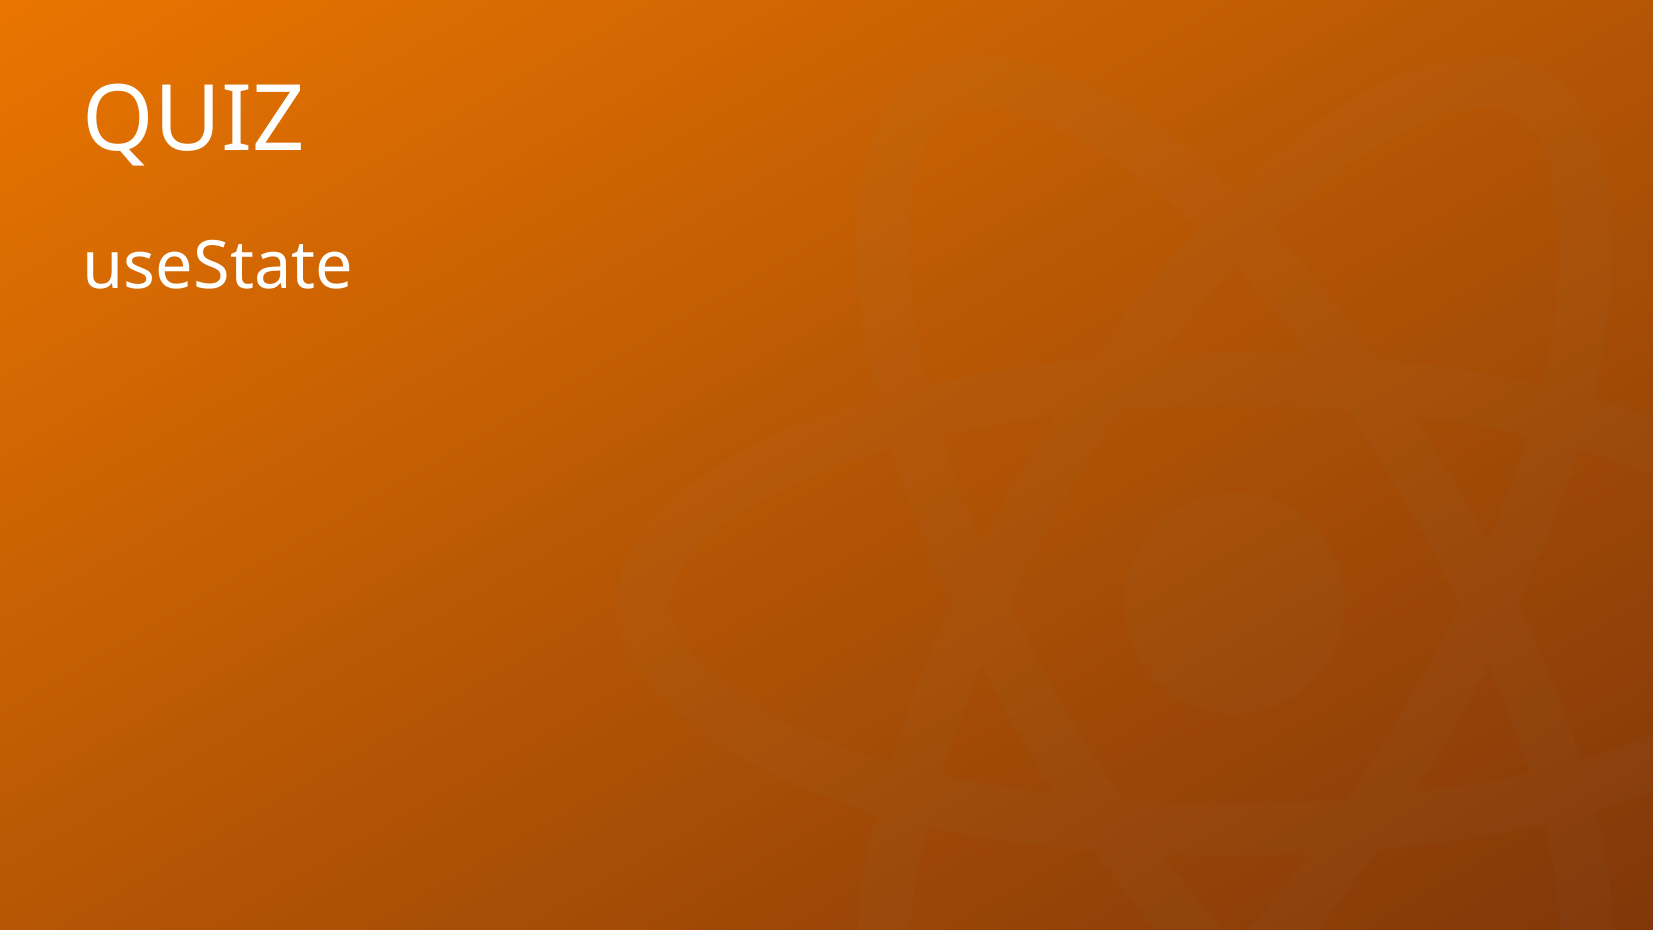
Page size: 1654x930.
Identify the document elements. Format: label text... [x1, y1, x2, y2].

title QUIZ [82, 37, 1571, 193]
list useState [82, 217, 1571, 757]
